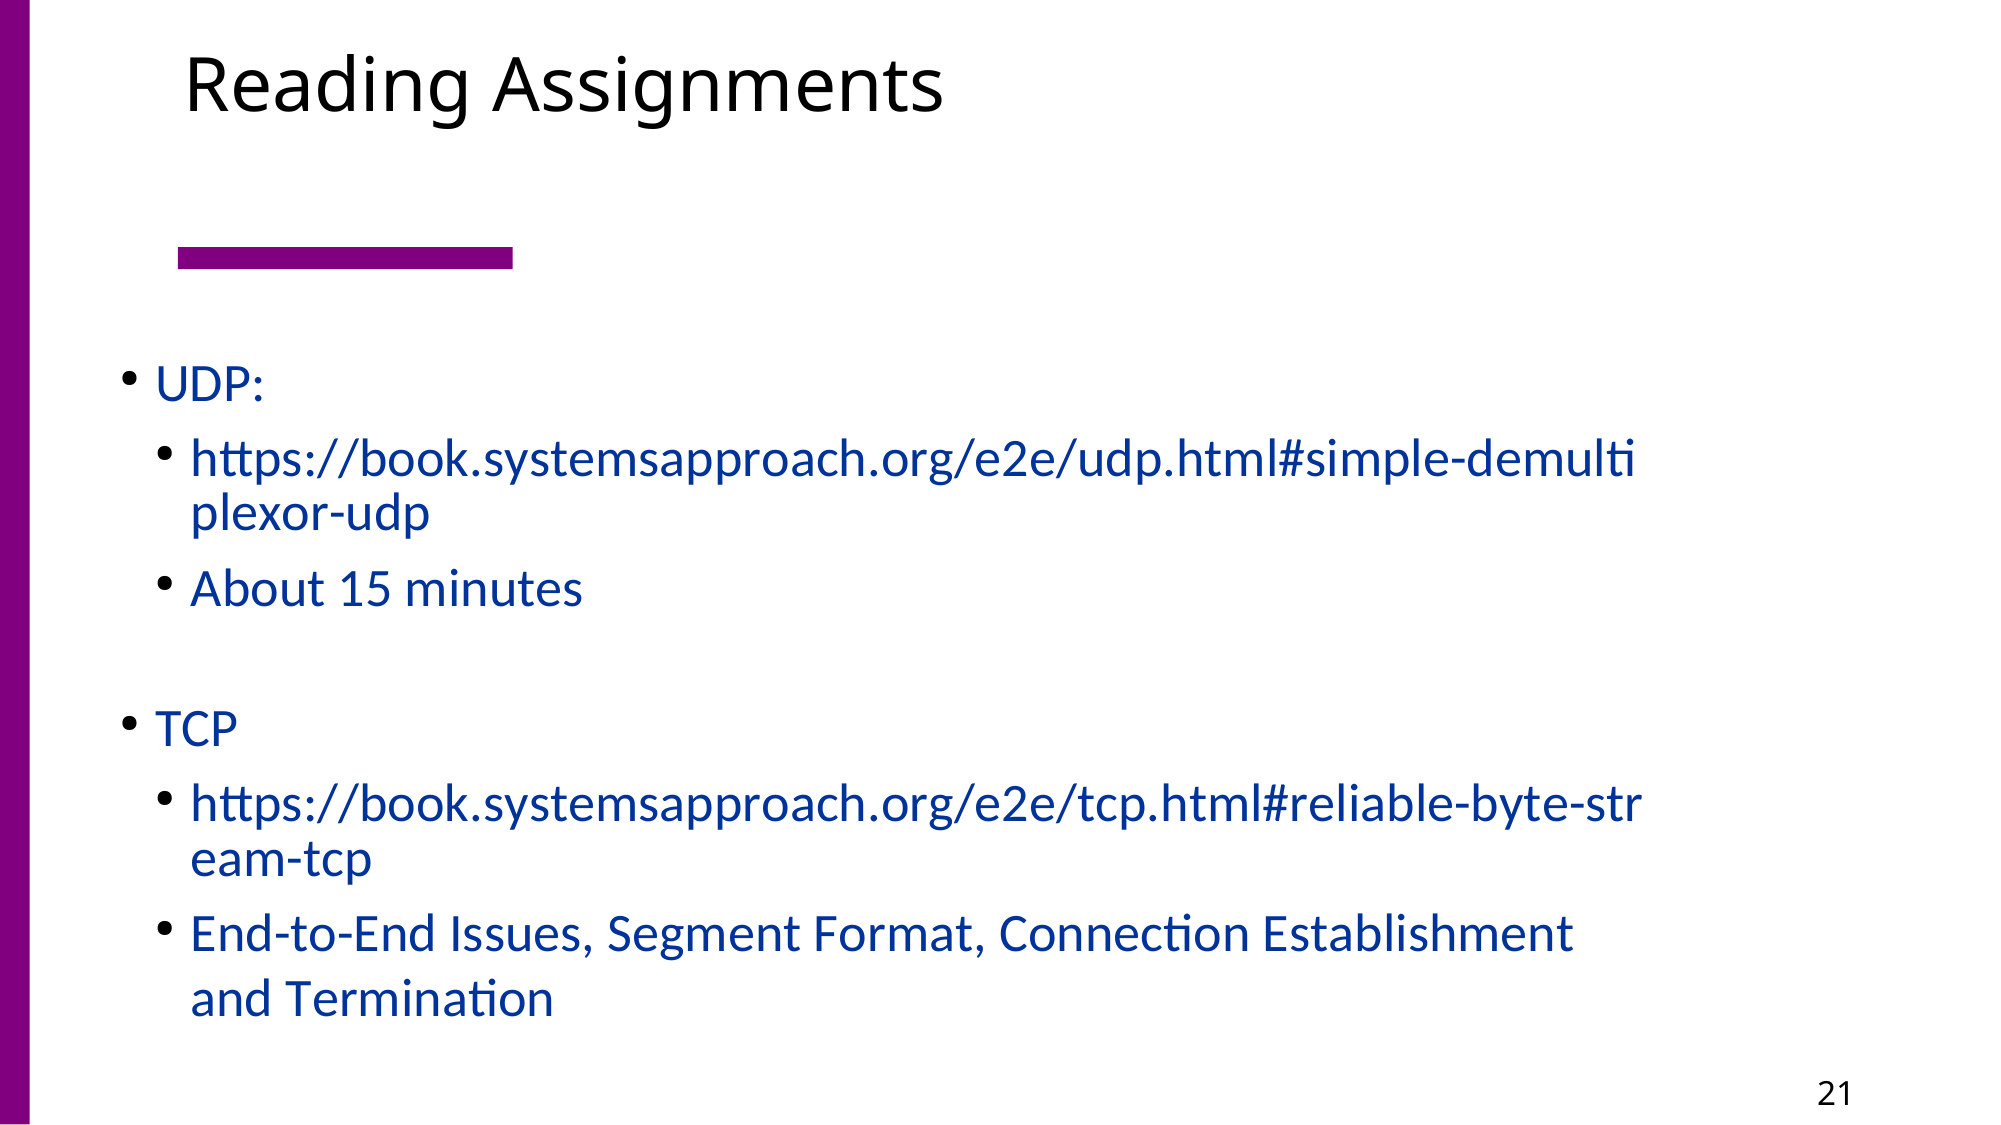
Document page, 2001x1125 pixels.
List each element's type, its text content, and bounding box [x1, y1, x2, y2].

title Reading Assignments [133, 28, 1946, 135]
text_box UDP: https://book.systemsapproach.org/e2e/udp.html#simple-demultiplexor-udp About 15 minutes TCP https://book.systemsapproach.org/e2e/tcp.html#reliable-byte-stream-tcp End-to-End Issues, Segment Format, Connection Establishment and Termination [105, 339, 1666, 927]
